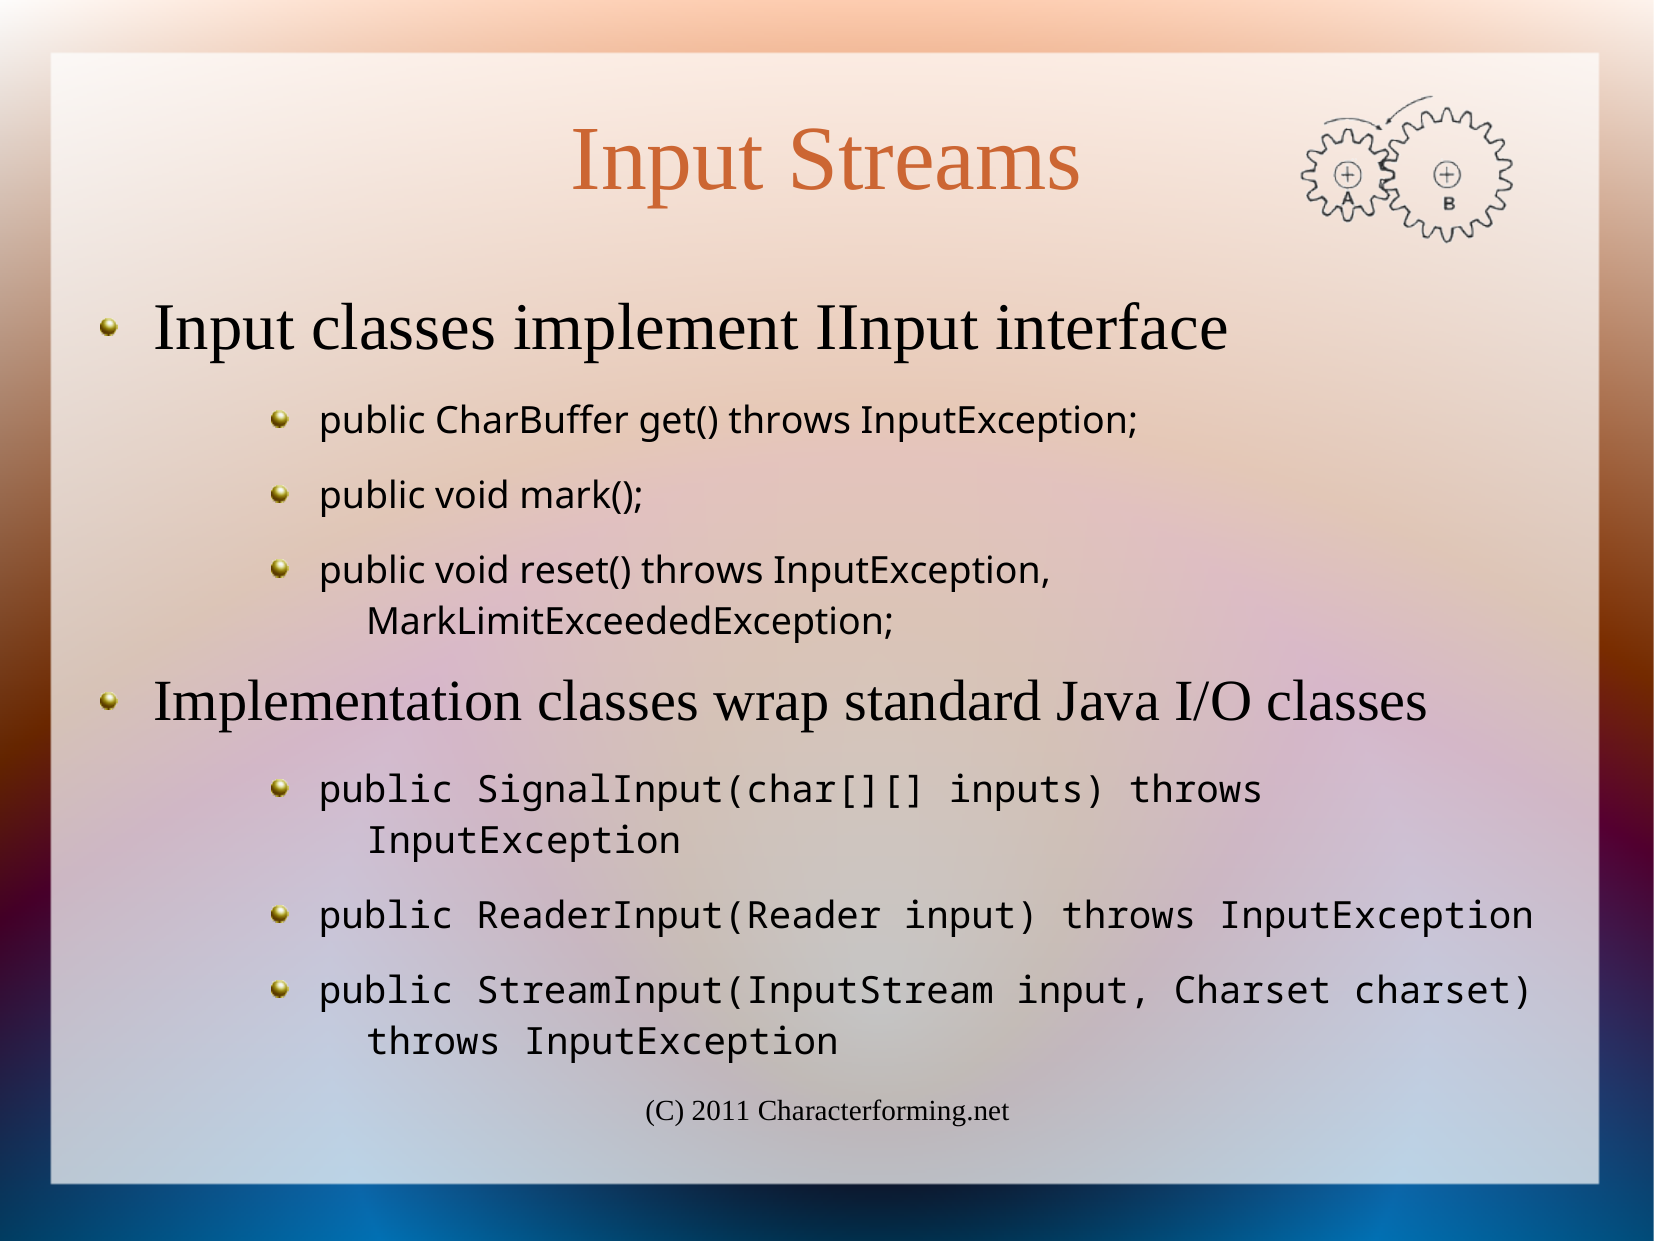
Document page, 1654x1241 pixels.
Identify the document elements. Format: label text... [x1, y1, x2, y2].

list Input classes implement IInput interface public CharBuffer get() throws InputException; public void mark(); public void reset() throws InputException, MarkLimitExceededException; Implementation classes wrap standard Java I/O classes public SignalInput(char[][] inputs) throws InputException public ReaderInput(Reader input) throws InputException public StreamInput(InputStream input, Charset charset) throws InputException [82, 290, 1571, 1109]
picture [0, 0, 1654, 1241]
title Input Streams [82, 55, 1571, 263]
